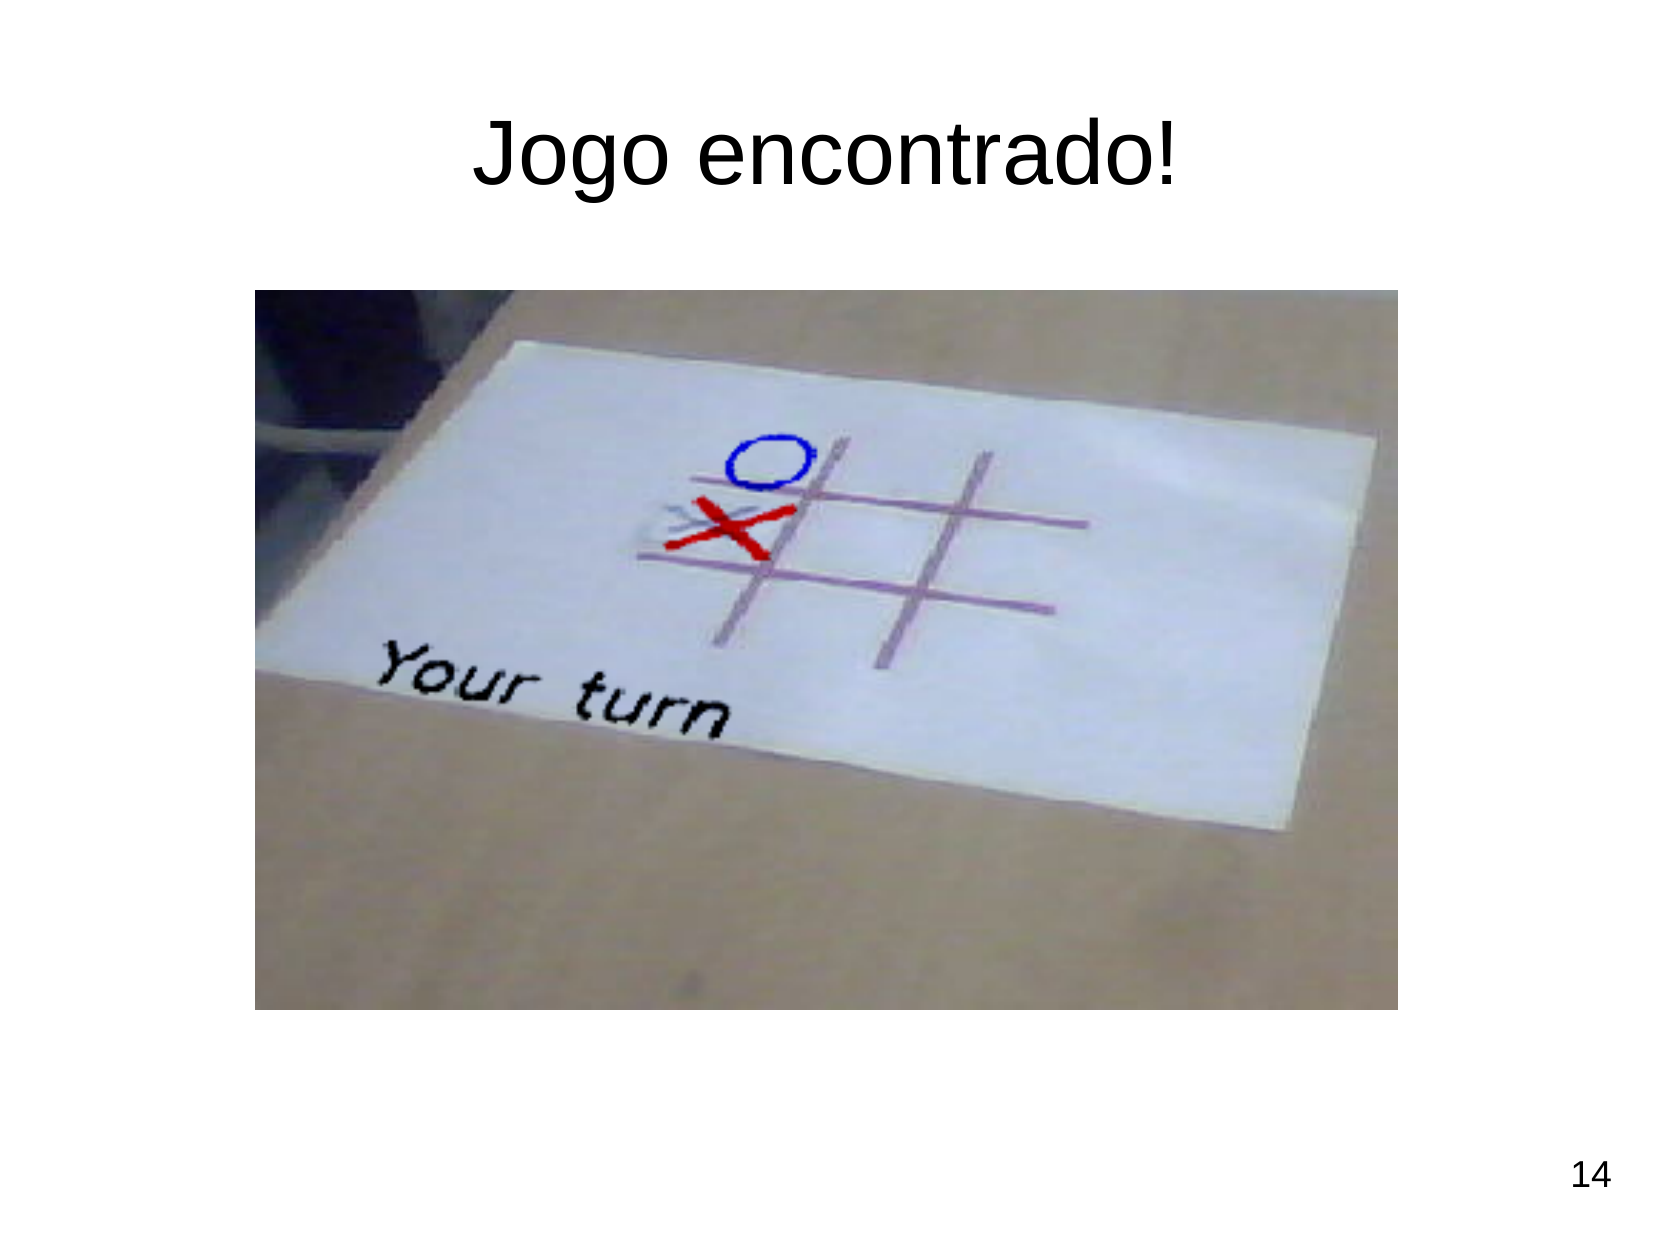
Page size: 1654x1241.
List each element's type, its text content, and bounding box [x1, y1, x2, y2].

text_box <número> [968, 1146, 1627, 1217]
picture [255, 290, 1398, 1010]
title Jogo encontrado! [82, 49, 1571, 257]
